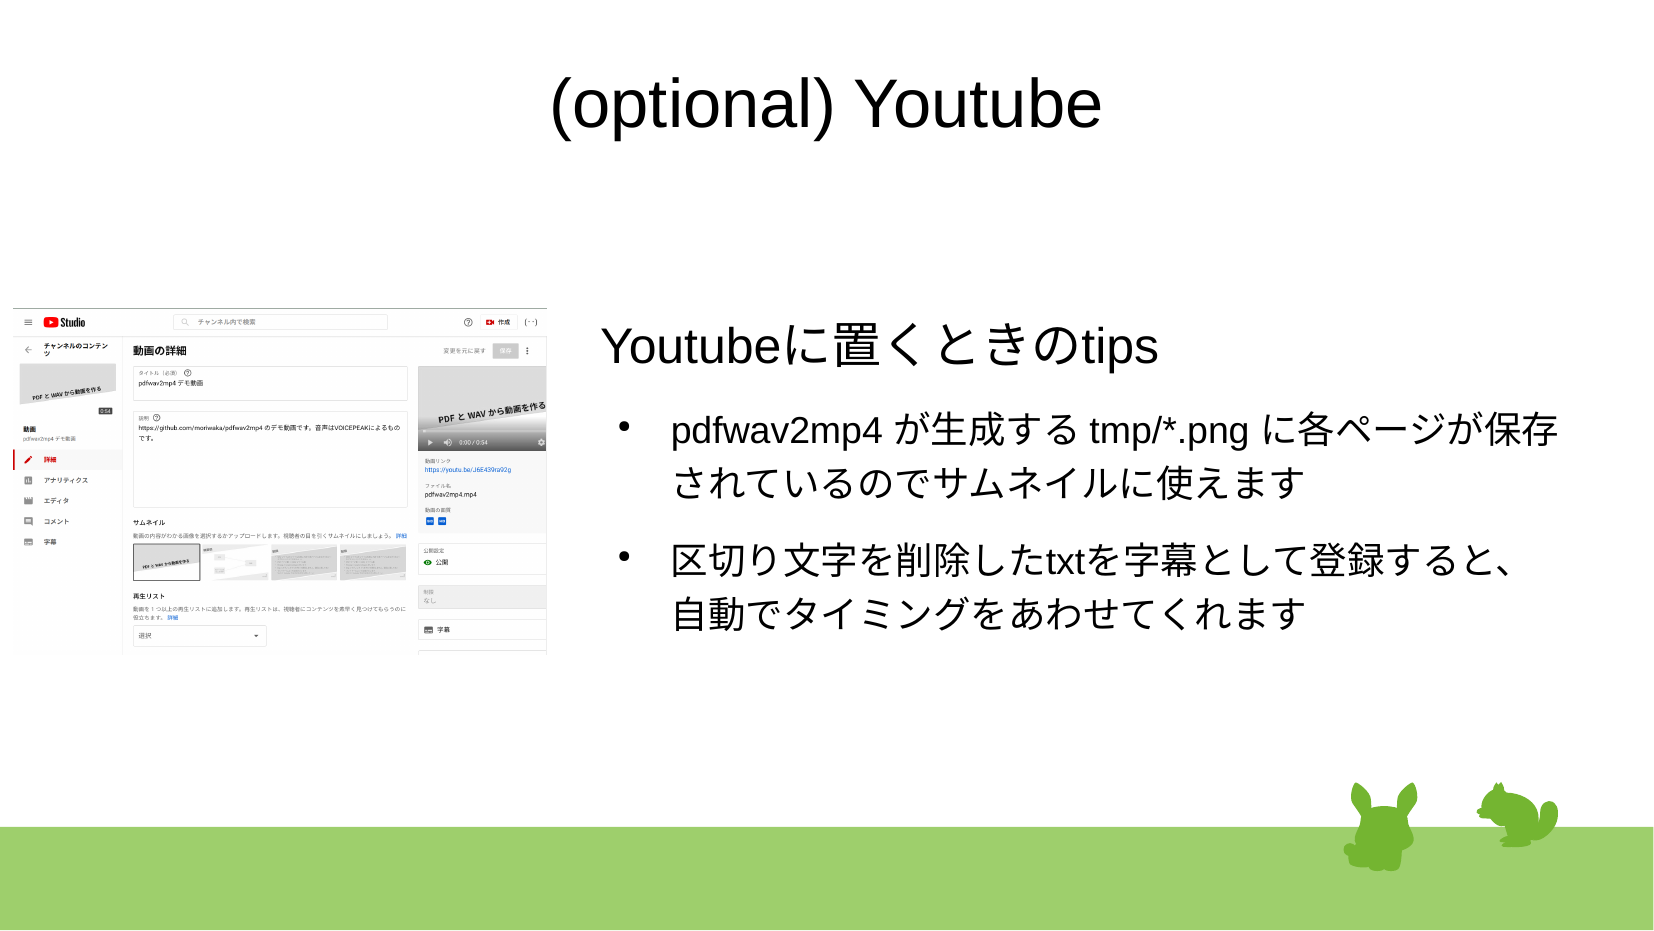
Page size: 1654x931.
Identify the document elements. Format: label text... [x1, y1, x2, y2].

list Youtubeに置くときのtips pdfwav2mp4 が生成する tmp/*.png に各ページが保存されているのでサムネイルに使えます 区切り文字を削除したtxtを字幕として登録すると、自動でタイミングをあわせてくれます [600, 206, 1565, 739]
picture [13, 308, 547, 655]
title (optional) Youtube [88, 29, 1565, 178]
